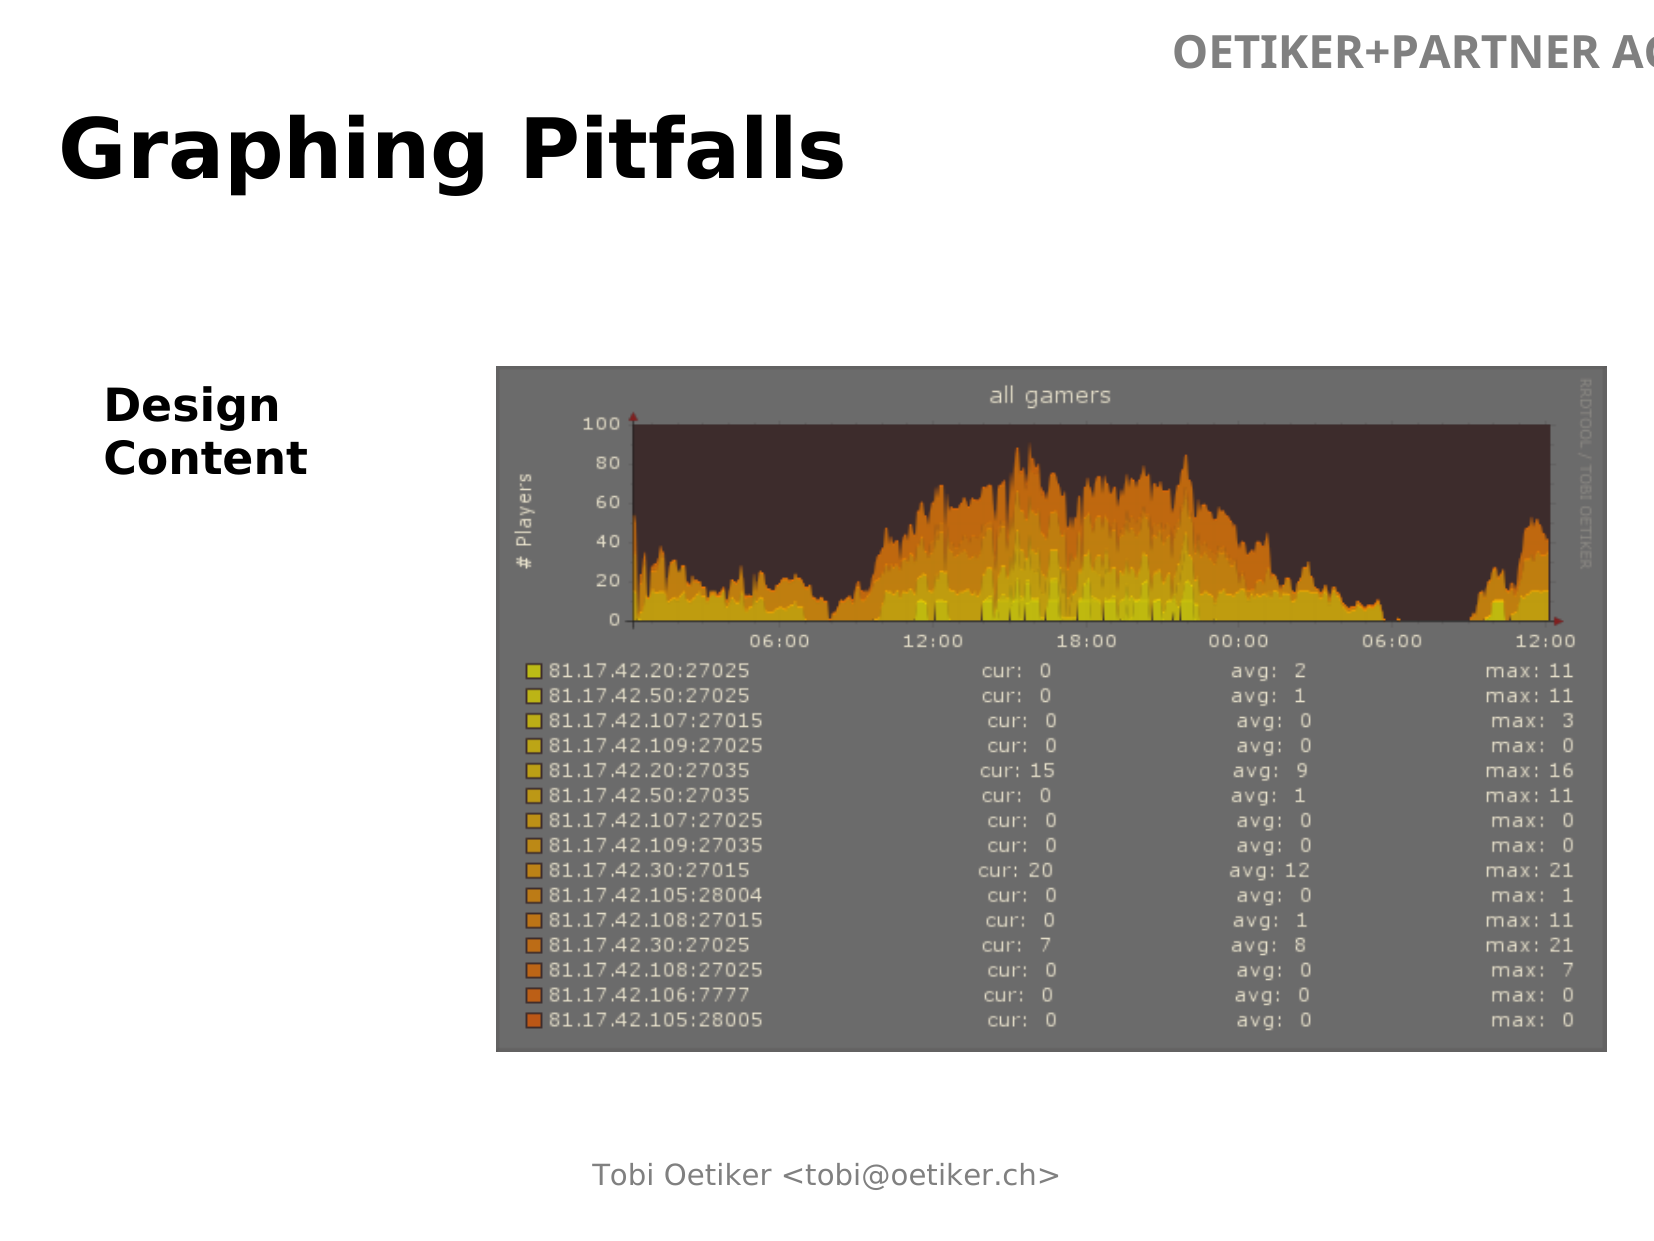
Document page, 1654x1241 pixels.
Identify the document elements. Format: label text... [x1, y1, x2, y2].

text_box Design Content [70, 371, 507, 561]
picture [496, 366, 1607, 1052]
title Graphing Pitfalls [59, 75, 1607, 225]
